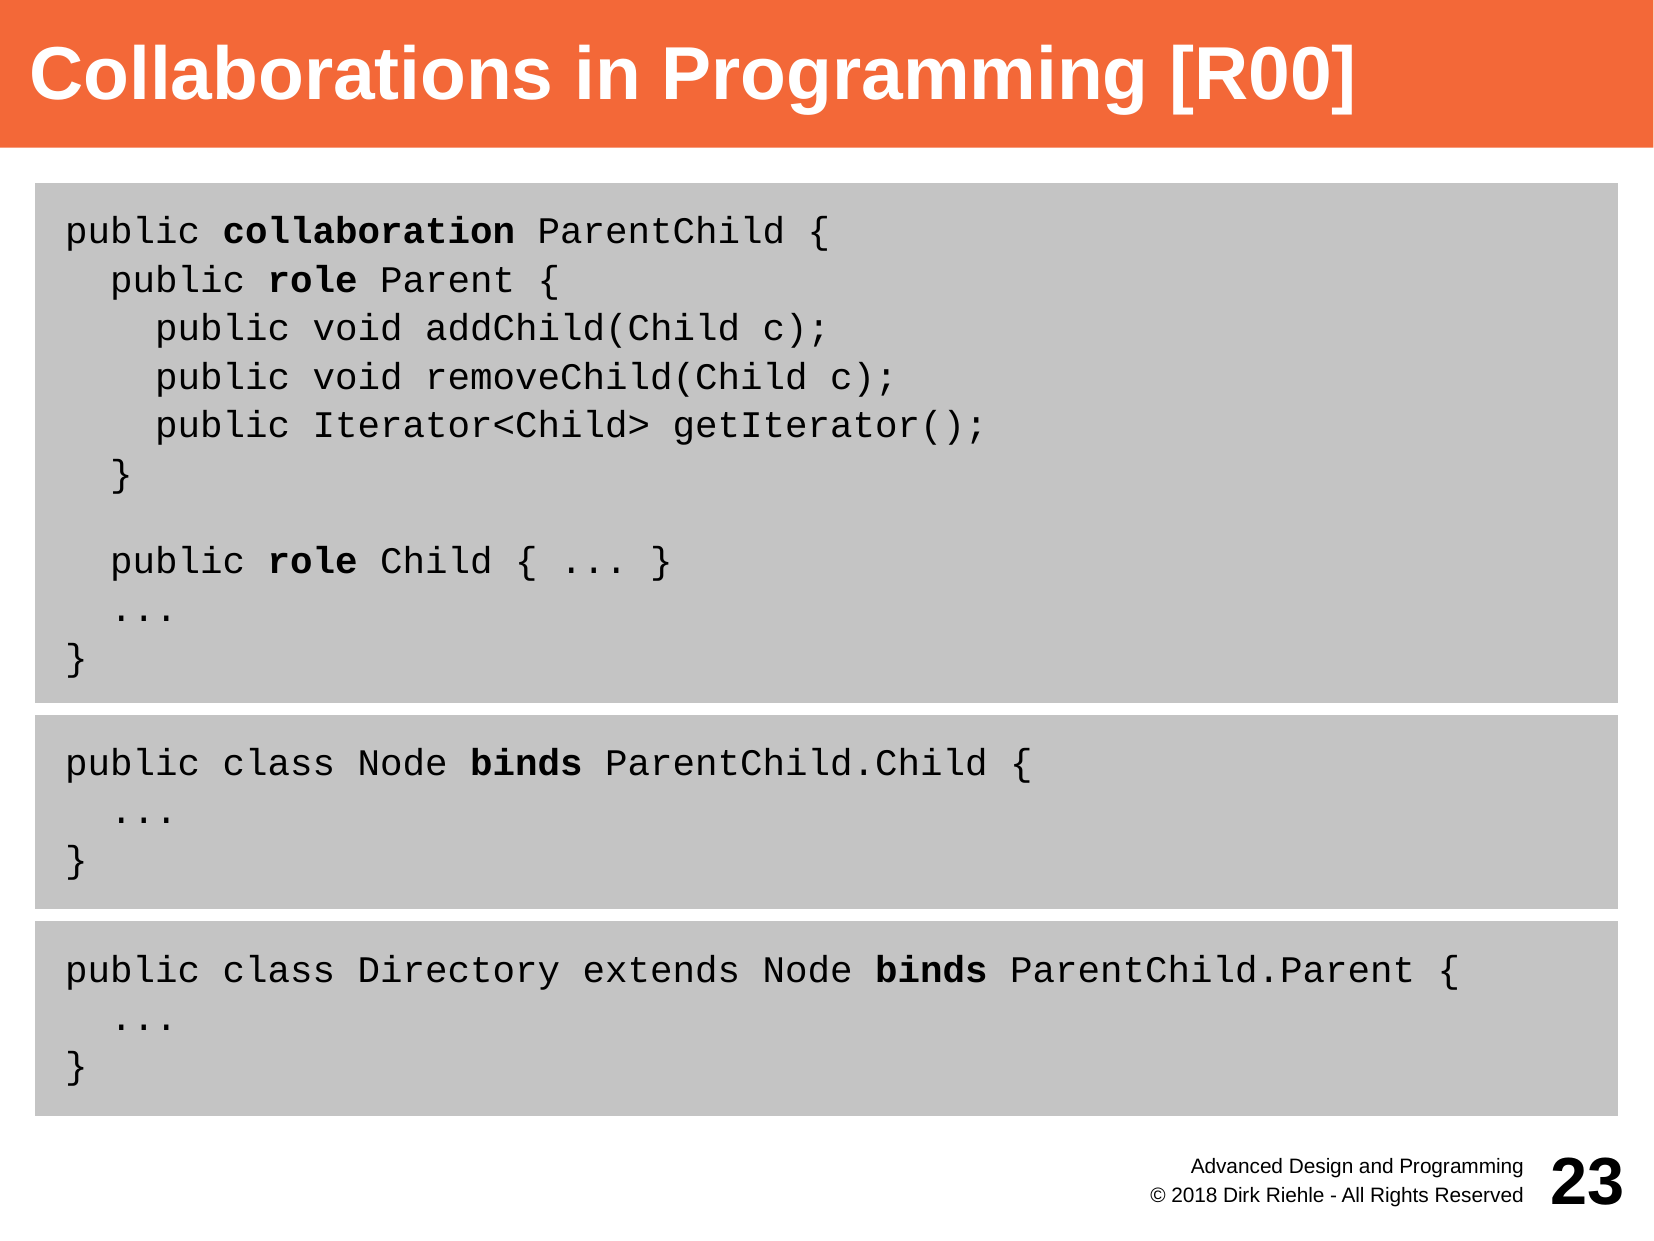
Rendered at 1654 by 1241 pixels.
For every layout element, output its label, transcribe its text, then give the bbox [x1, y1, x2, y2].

title Collaborations in Programming [R00] [0, 0, 1654, 148]
list public class Directory extends Node binds ParentChild.Parent { ... } [29, 915, 1625, 1123]
list public collaboration ParentChild { public role Parent { public void addChild(Child c); public void removeChild(Child c); public Iterator<Child> getIterator(); } public role Child { ... } ... } [29, 177, 1625, 703]
list public class Node binds ParentChild.Child { ... } [29, 708, 1625, 909]
